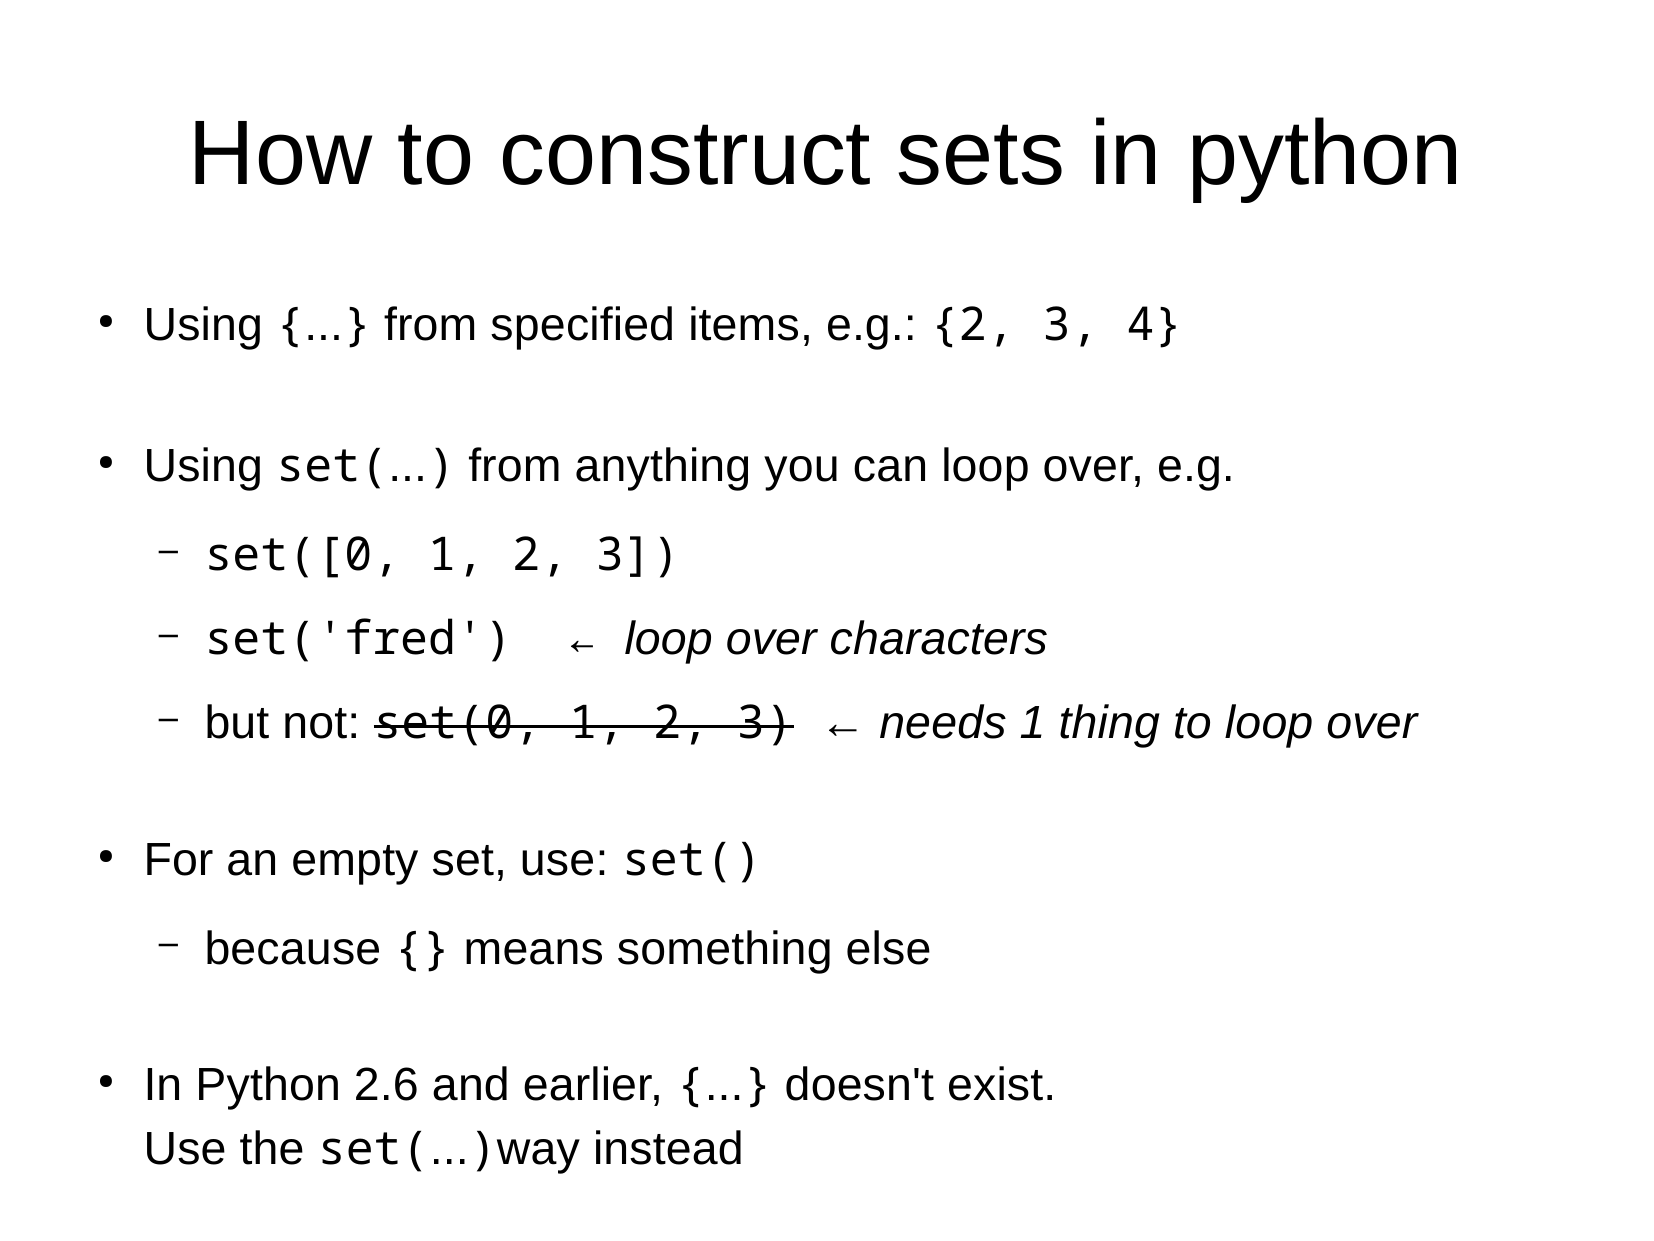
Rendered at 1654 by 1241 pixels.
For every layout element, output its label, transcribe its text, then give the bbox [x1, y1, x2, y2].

title How to construct sets in python [82, 49, 1571, 257]
list Using {...} from specified items, e.g.: {2, 3, 4} Using set(...) from anything you can loop over, e.g. set([0, 1, 2, 3]) set('fred') ← loop over characters but not: set(0, 1, 2, 3) ← needs 1 thing to loop over For an empty set, use: set() because {} means something else In Python 2.6 and earlier, {...} doesn't exist. Use the set(...)way instead [82, 290, 1571, 1182]
